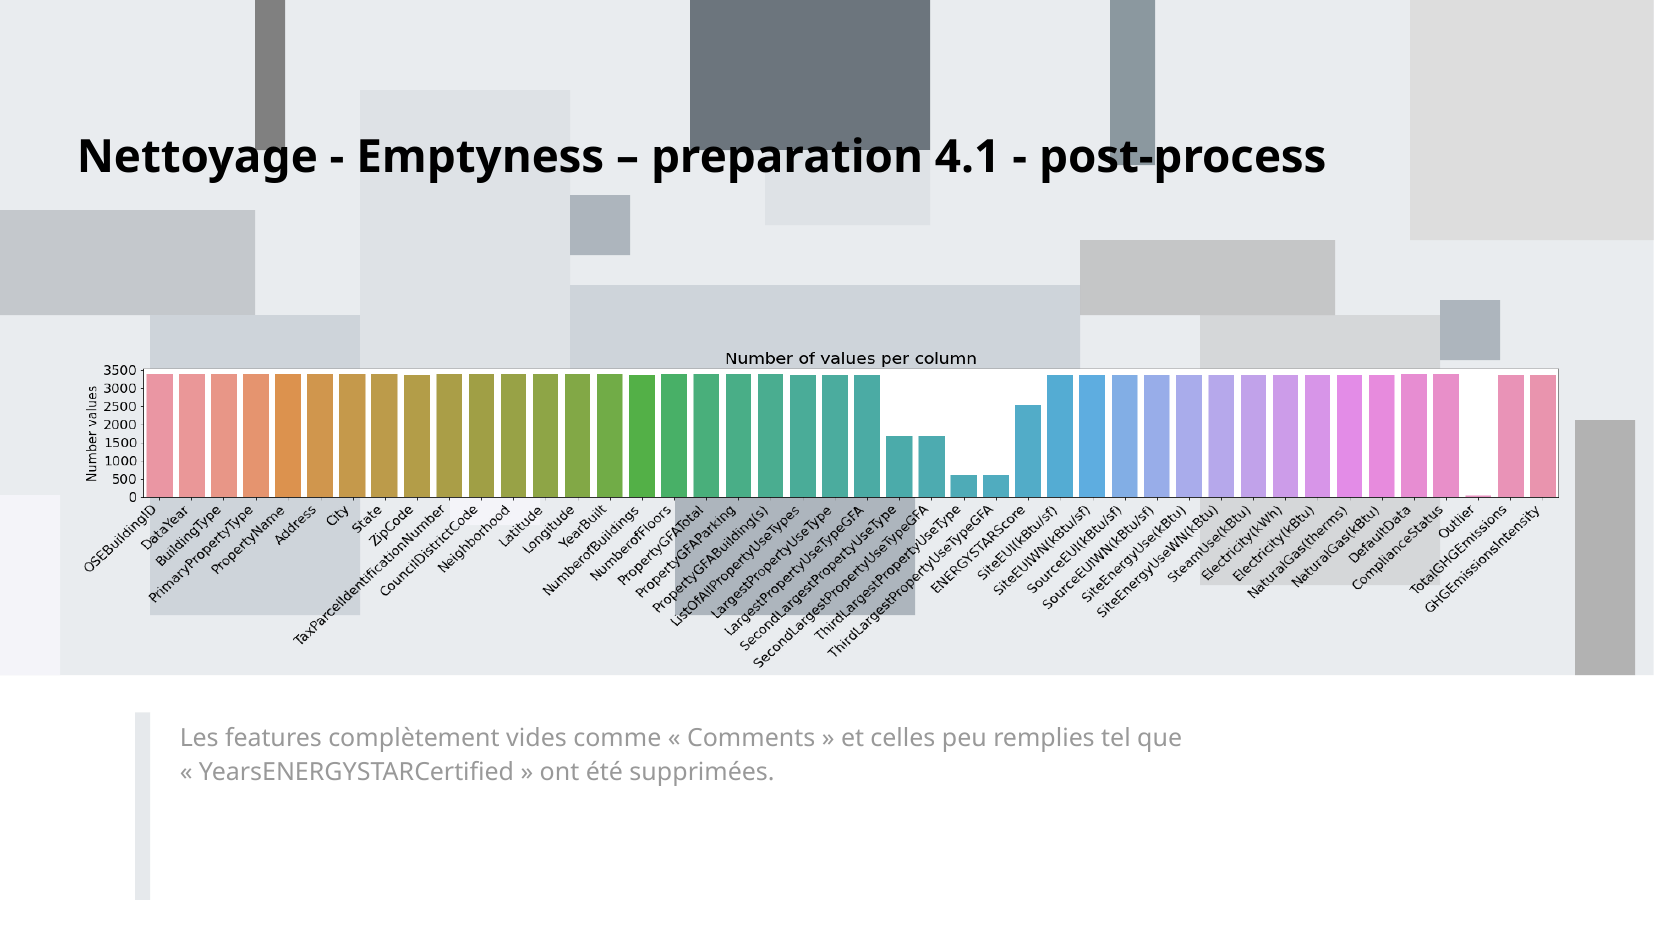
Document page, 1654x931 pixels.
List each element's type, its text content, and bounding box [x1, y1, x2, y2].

text_box Les features complètement vides comme « Comments » et celles peu remplies tel que « YearsENERGYSTARCertified » ont été supprimées. [165, 712, 1538, 901]
picture [75, 346, 1564, 676]
text_box [135, 712, 151, 900]
title Nettoyage - Emptyness – preparation 4.1 - post-process [76, 76, 1565, 233]
